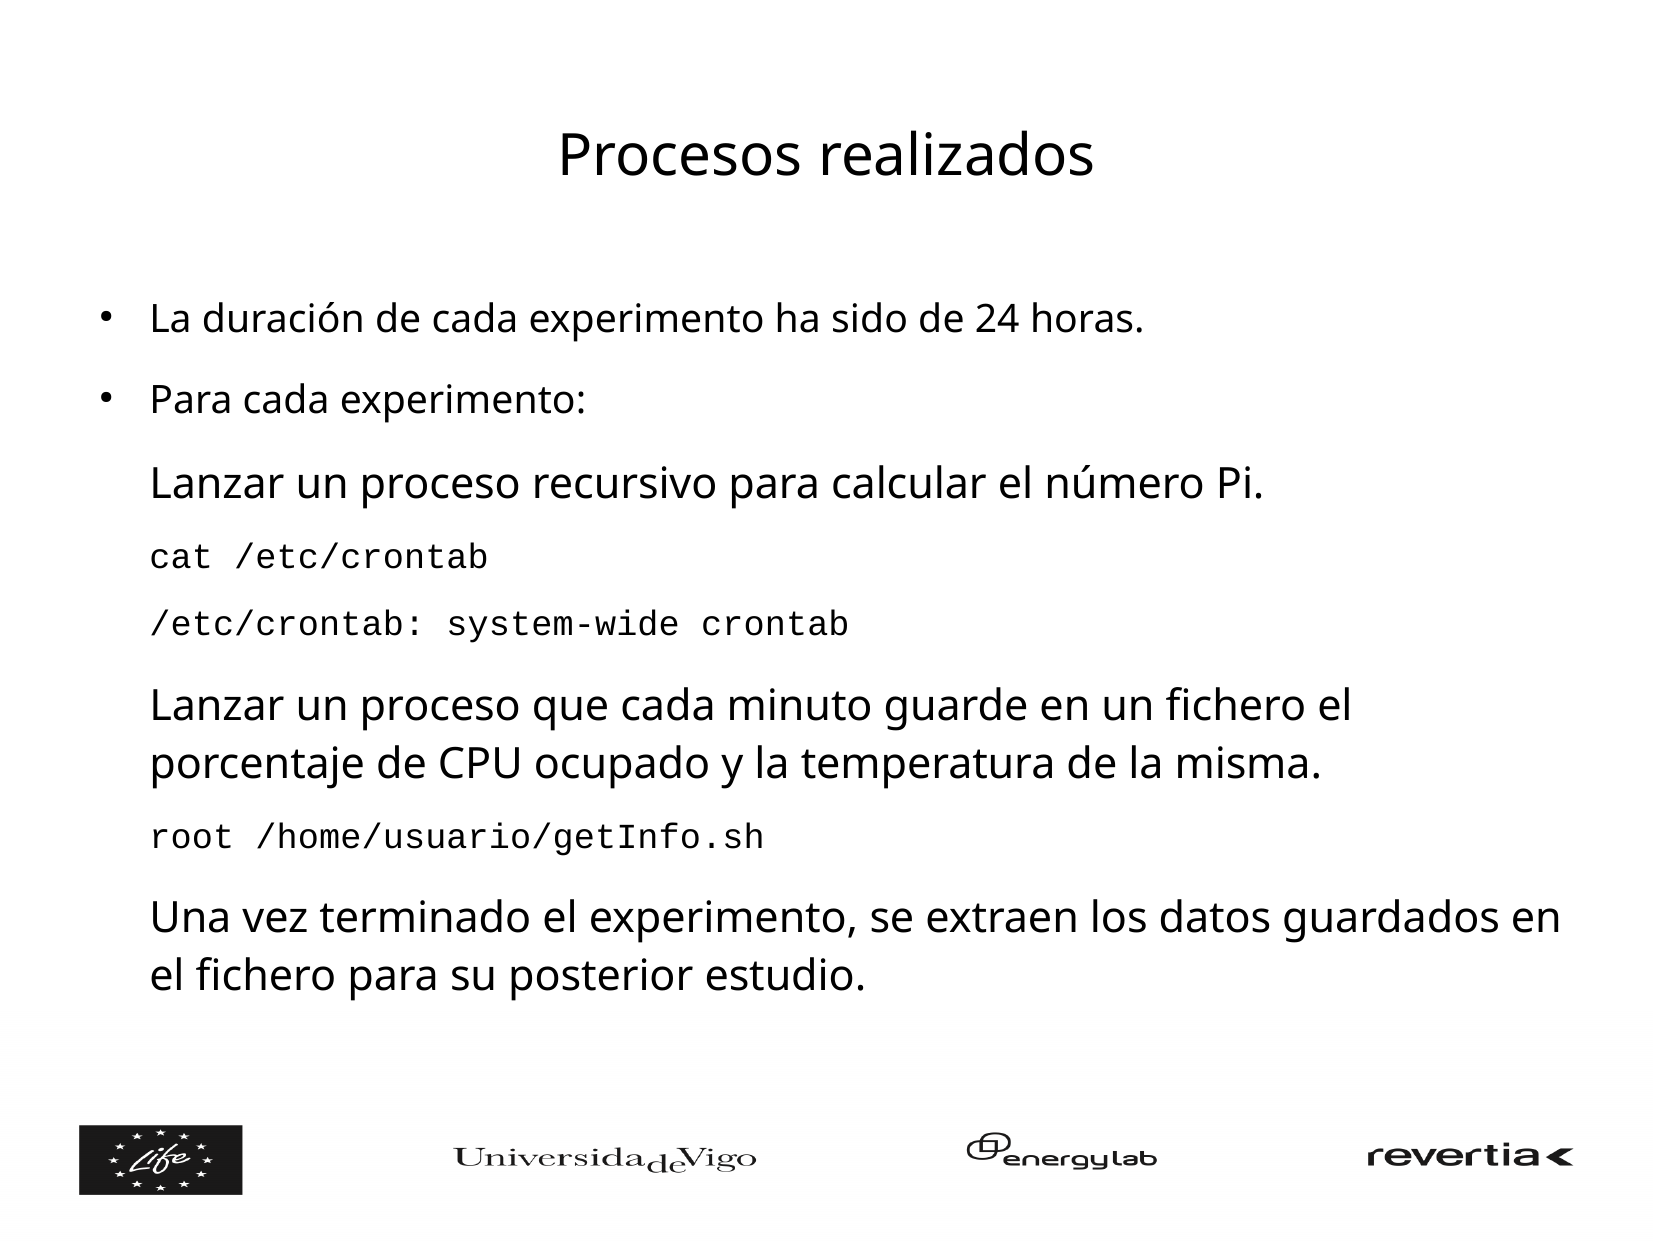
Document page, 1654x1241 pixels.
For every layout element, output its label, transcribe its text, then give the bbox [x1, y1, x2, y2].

picture [0, 1009, 1654, 1241]
list La duración de cada experimento ha sido de 24 horas. Para cada experimento: Lanzar un proceso recursivo para calcular el número Pi. cat /etc/crontab /etc/crontab: system-wide crontab Lanzar un proceso que cada minuto guarde en un fichero el porcentaje de CPU ocupado y la temperatura de la misma. root /home/usuario/getInfo.sh Una vez terminado el experimento, se extraen los datos guardados en el fichero para su posterior estudio. [82, 290, 1571, 1010]
title Procesos realizados [82, 49, 1571, 257]
